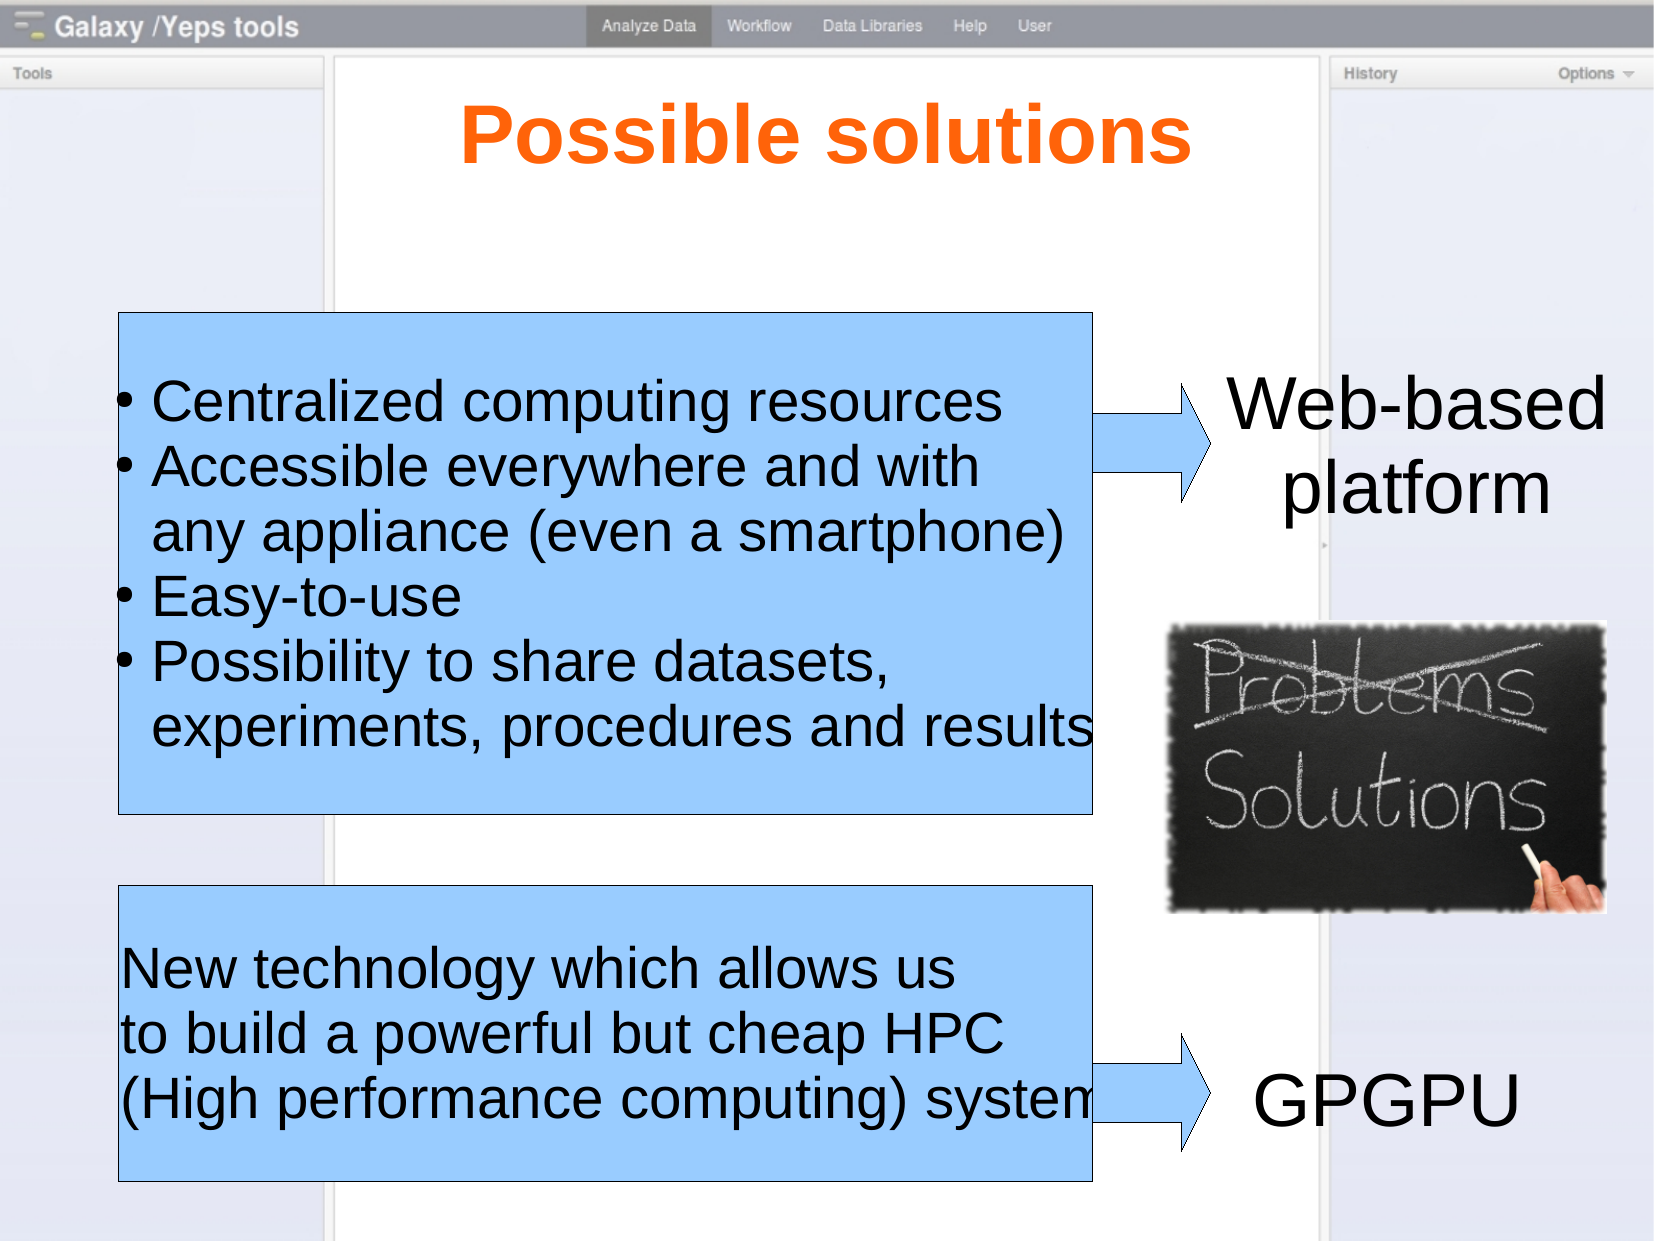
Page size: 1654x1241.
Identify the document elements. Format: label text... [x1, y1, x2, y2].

picture [0, 194, 1654, 1241]
picture [0, 0, 1654, 75]
text_box GPGPU [1210, 1050, 1565, 1159]
text_box [1092, 1033, 1210, 1152]
title Possible solutions [0, 75, 1654, 194]
text_box Web-based platform [1210, 354, 1625, 556]
text_box New technology which allows us to build a powerful but cheap HPC (High performance computing) system [118, 885, 1093, 1182]
text_box [1092, 383, 1210, 503]
text_box Centralized computing resources Accessible everywhere and with any appliance (even a smartphone) Easy-to-use Possibility to share datasets, experiments, procedures and results [118, 312, 1093, 815]
